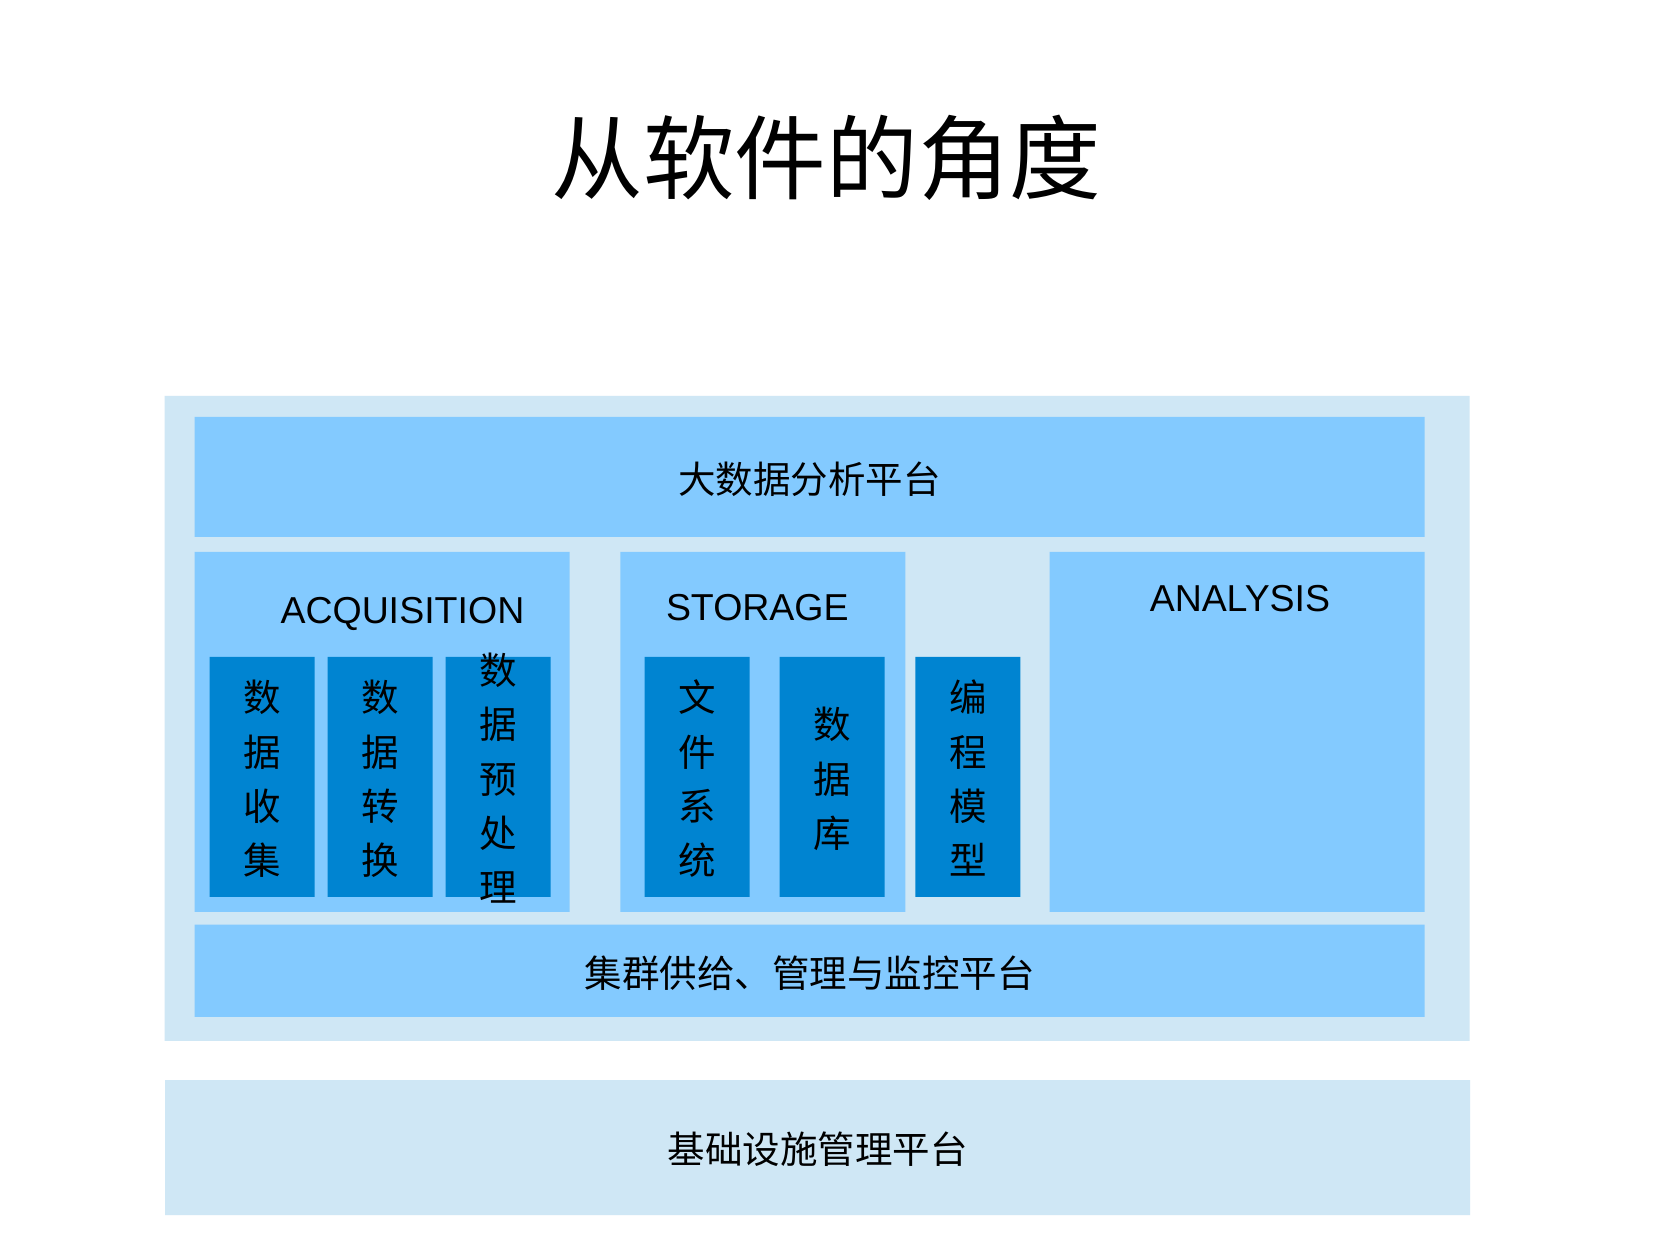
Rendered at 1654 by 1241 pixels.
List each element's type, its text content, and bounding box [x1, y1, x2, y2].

text_box [164, 395, 1470, 1041]
title 从软件的角度 [82, 49, 1571, 257]
text_box 数 据 库 [779, 656, 885, 897]
text_box 文 件 系 统 [644, 656, 750, 897]
text_box 数 据 转 换 [327, 656, 433, 897]
text_box 编 程 模 型 [915, 656, 1021, 897]
text_box 集群供给、管理与监控平台 [194, 924, 1425, 1017]
text_box 数 据 预 处 理 [445, 656, 551, 897]
text_box ACQUISITION [265, 581, 540, 639]
text_box STORAGE [651, 578, 864, 636]
text_box ANALYSIS [1124, 570, 1346, 627]
text_box 大数据分析平台 [194, 416, 1425, 537]
text_box 基础设施管理平台 [165, 1080, 1471, 1216]
text_box 数 据 收 集 [209, 656, 315, 897]
